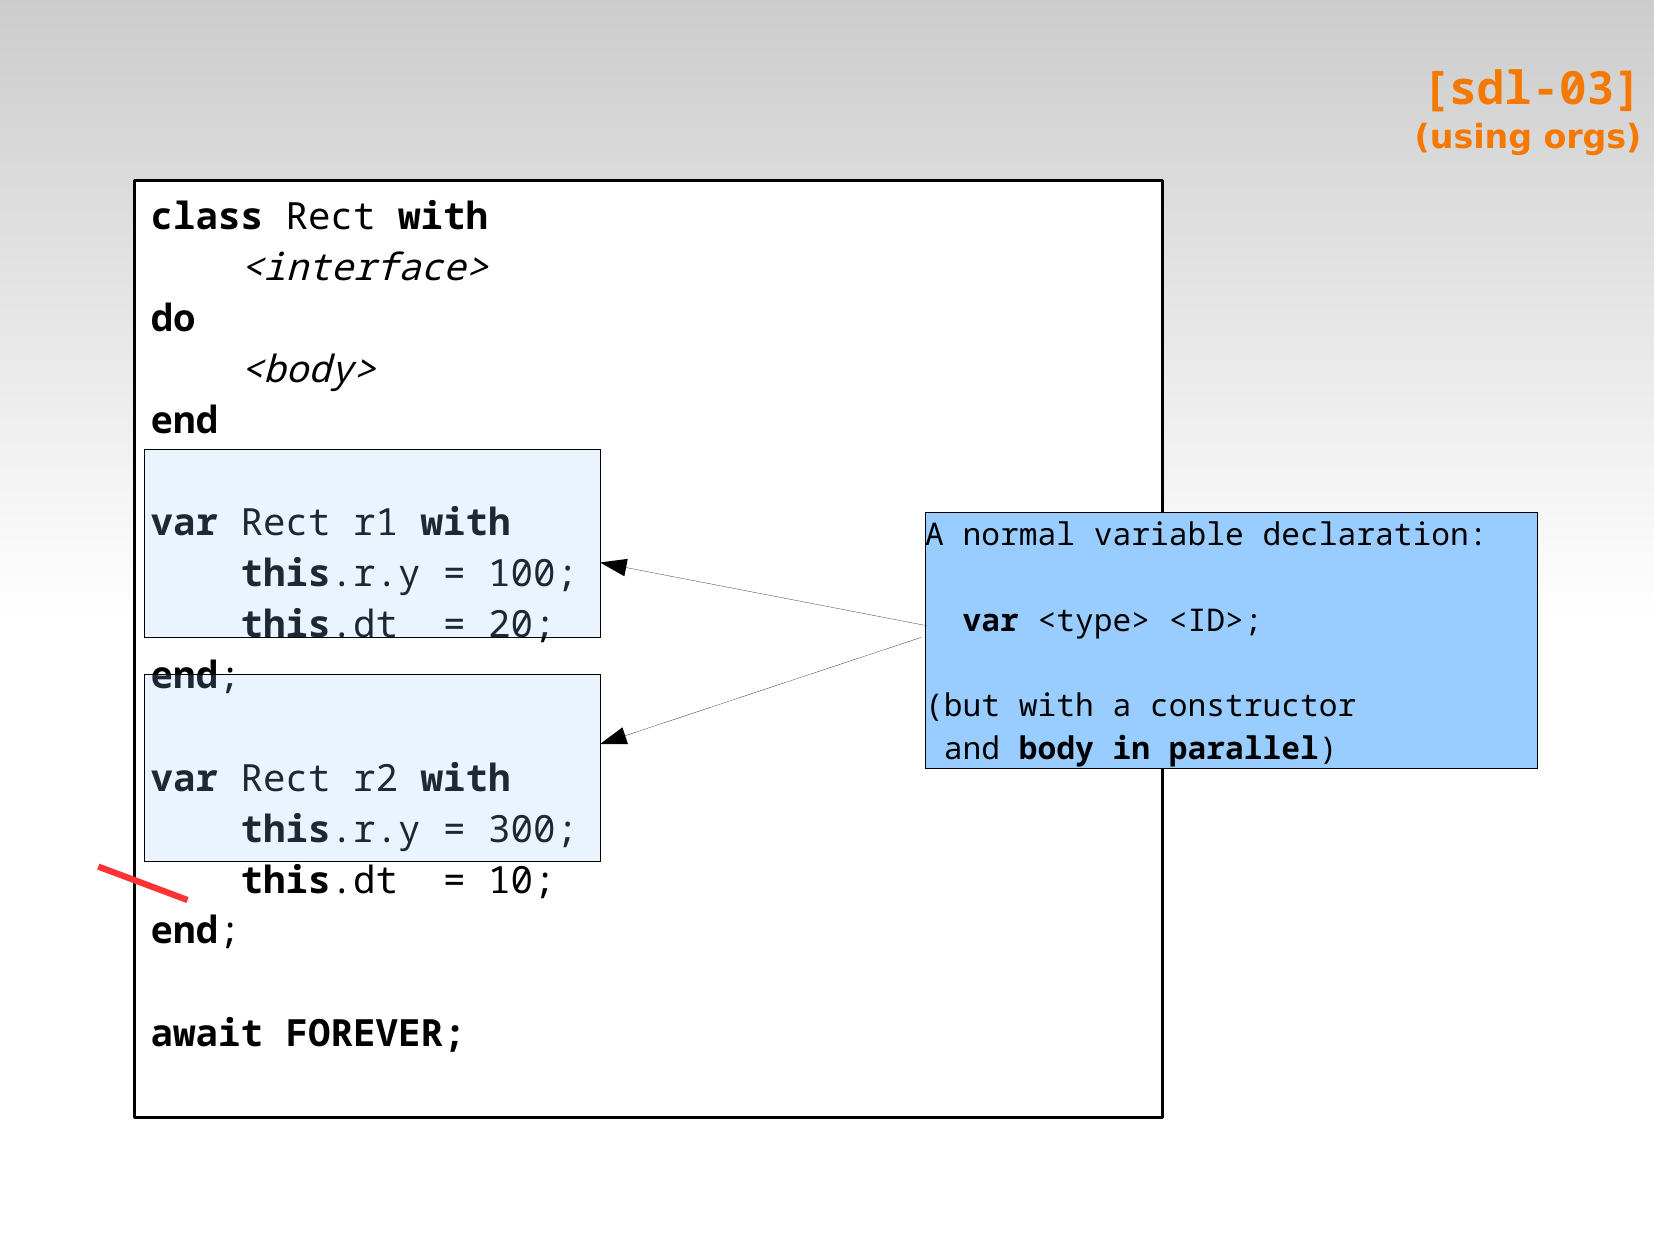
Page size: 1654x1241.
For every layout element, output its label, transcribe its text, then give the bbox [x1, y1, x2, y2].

title [sdl-03] (using orgs) [153, 2, 1642, 210]
text_box [144, 449, 601, 638]
text_box class Rect with <interface> do <body> end var Rect r1 with this.r.y = 100; this.dt = 20; end; var Rect r2 with this.r.y = 300; this.dt = 10; end; await FOREVER; [134, 180, 1163, 1000]
text_box [144, 674, 601, 862]
text_box A normal variable declaration: var <type> <ID>; (but with a constructor and body in parallel) [925, 530, 1538, 751]
